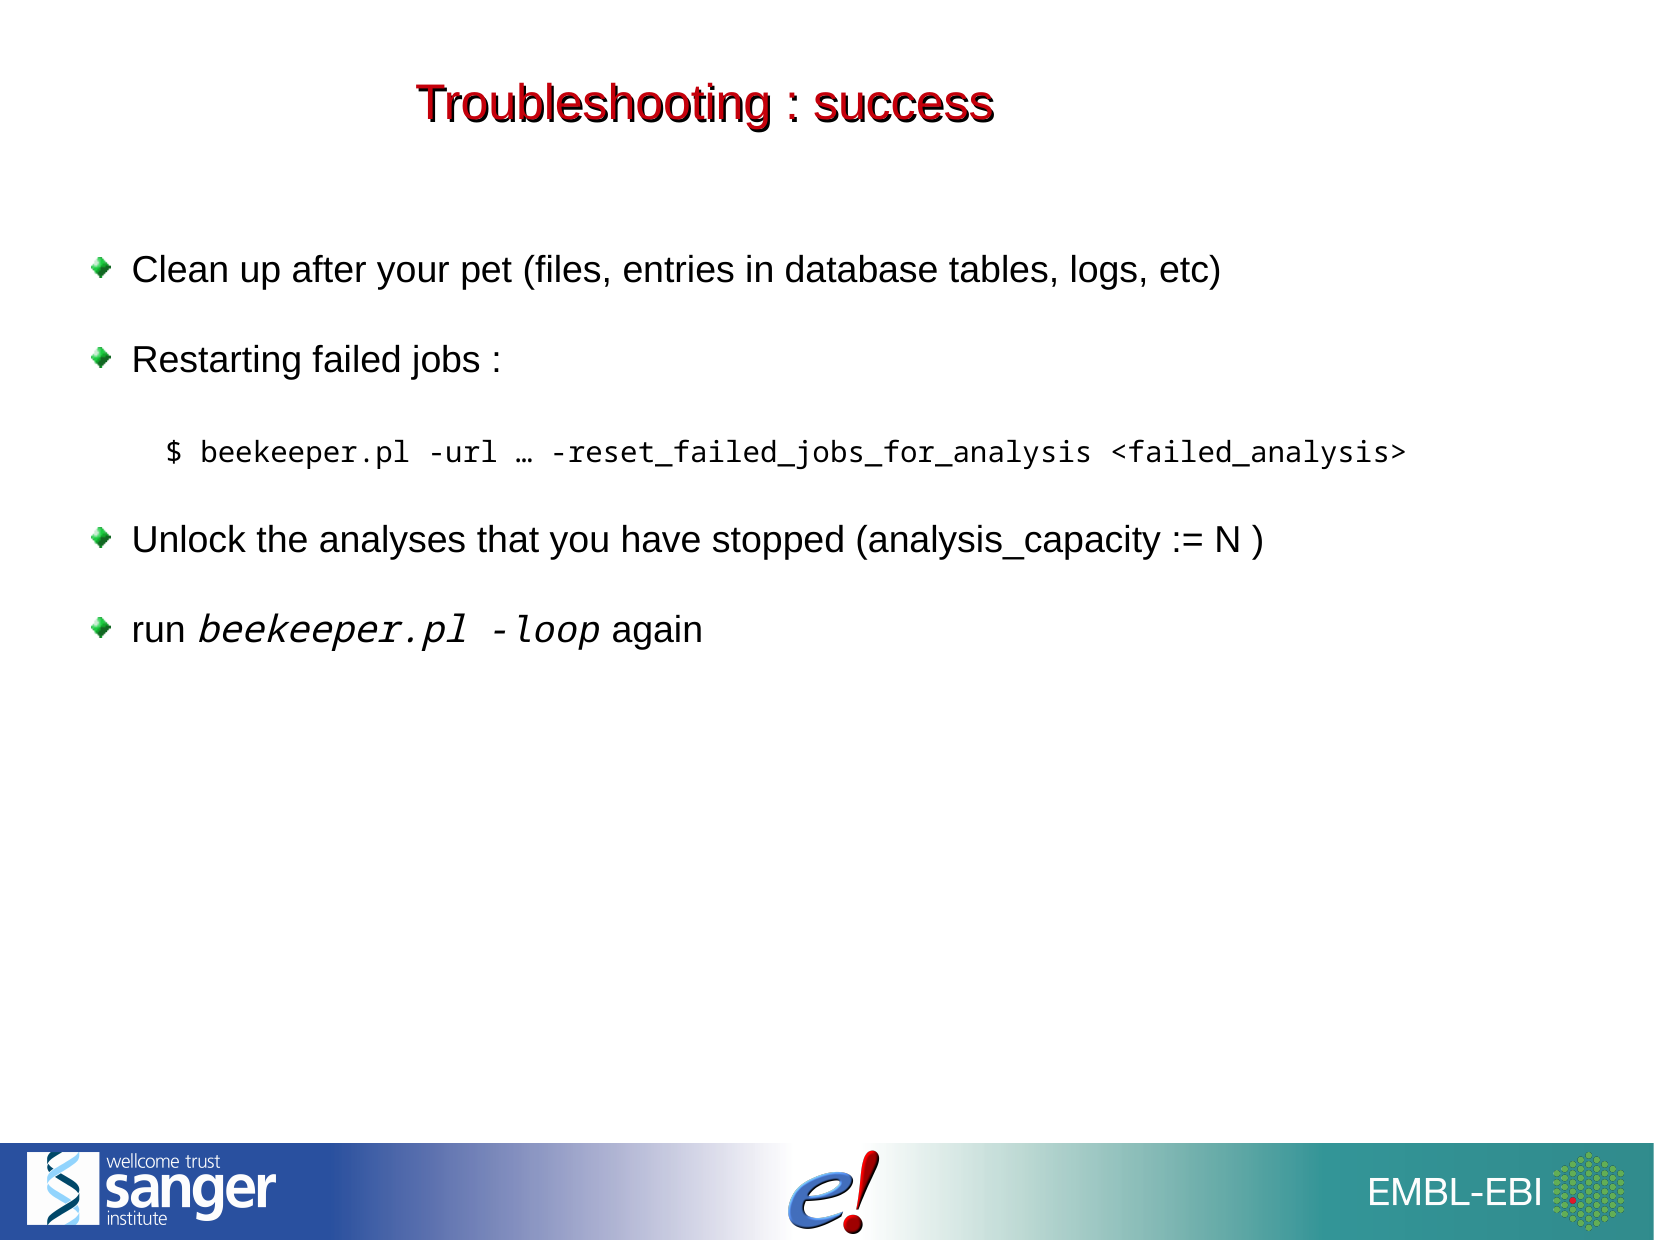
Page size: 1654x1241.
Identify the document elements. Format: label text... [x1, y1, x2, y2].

picture [0, 1143, 1654, 1240]
picture [91, 257, 111, 278]
text_box Troubleshooting : success [82, 49, 1327, 145]
picture [91, 347, 111, 368]
text_box Clean up after your pet (files, entries in database tables, logs, etc) Restarting failed jobs : $ beekeeper.pl -url … -reset_failed_jobs_for_analysis <failed_analysis> Unlock the analyses that you have stopped (analysis_capacity := N ) run beekeeper.pl -loop again [76, 230, 1565, 709]
picture [91, 527, 111, 548]
picture [91, 617, 111, 638]
